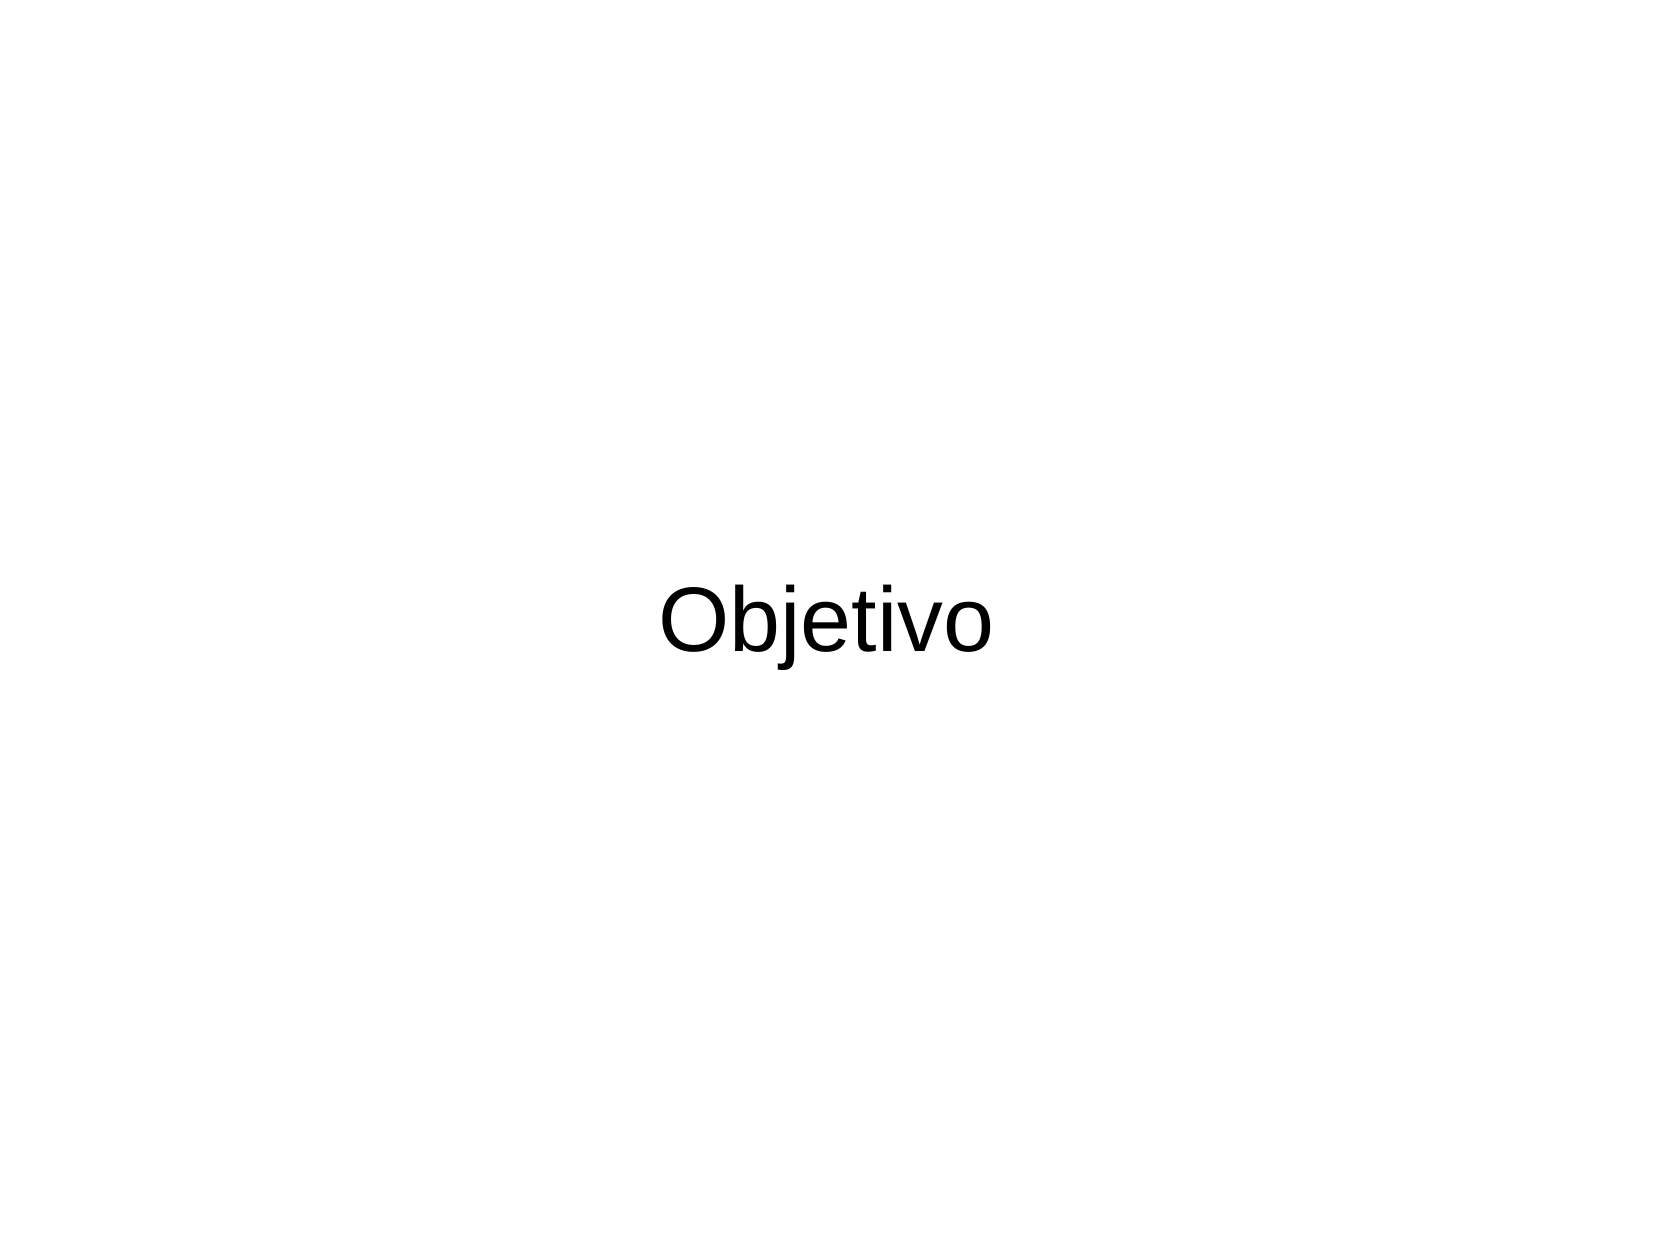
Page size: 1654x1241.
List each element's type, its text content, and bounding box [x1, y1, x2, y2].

title Objetivo [0, 0, 1654, 1241]
